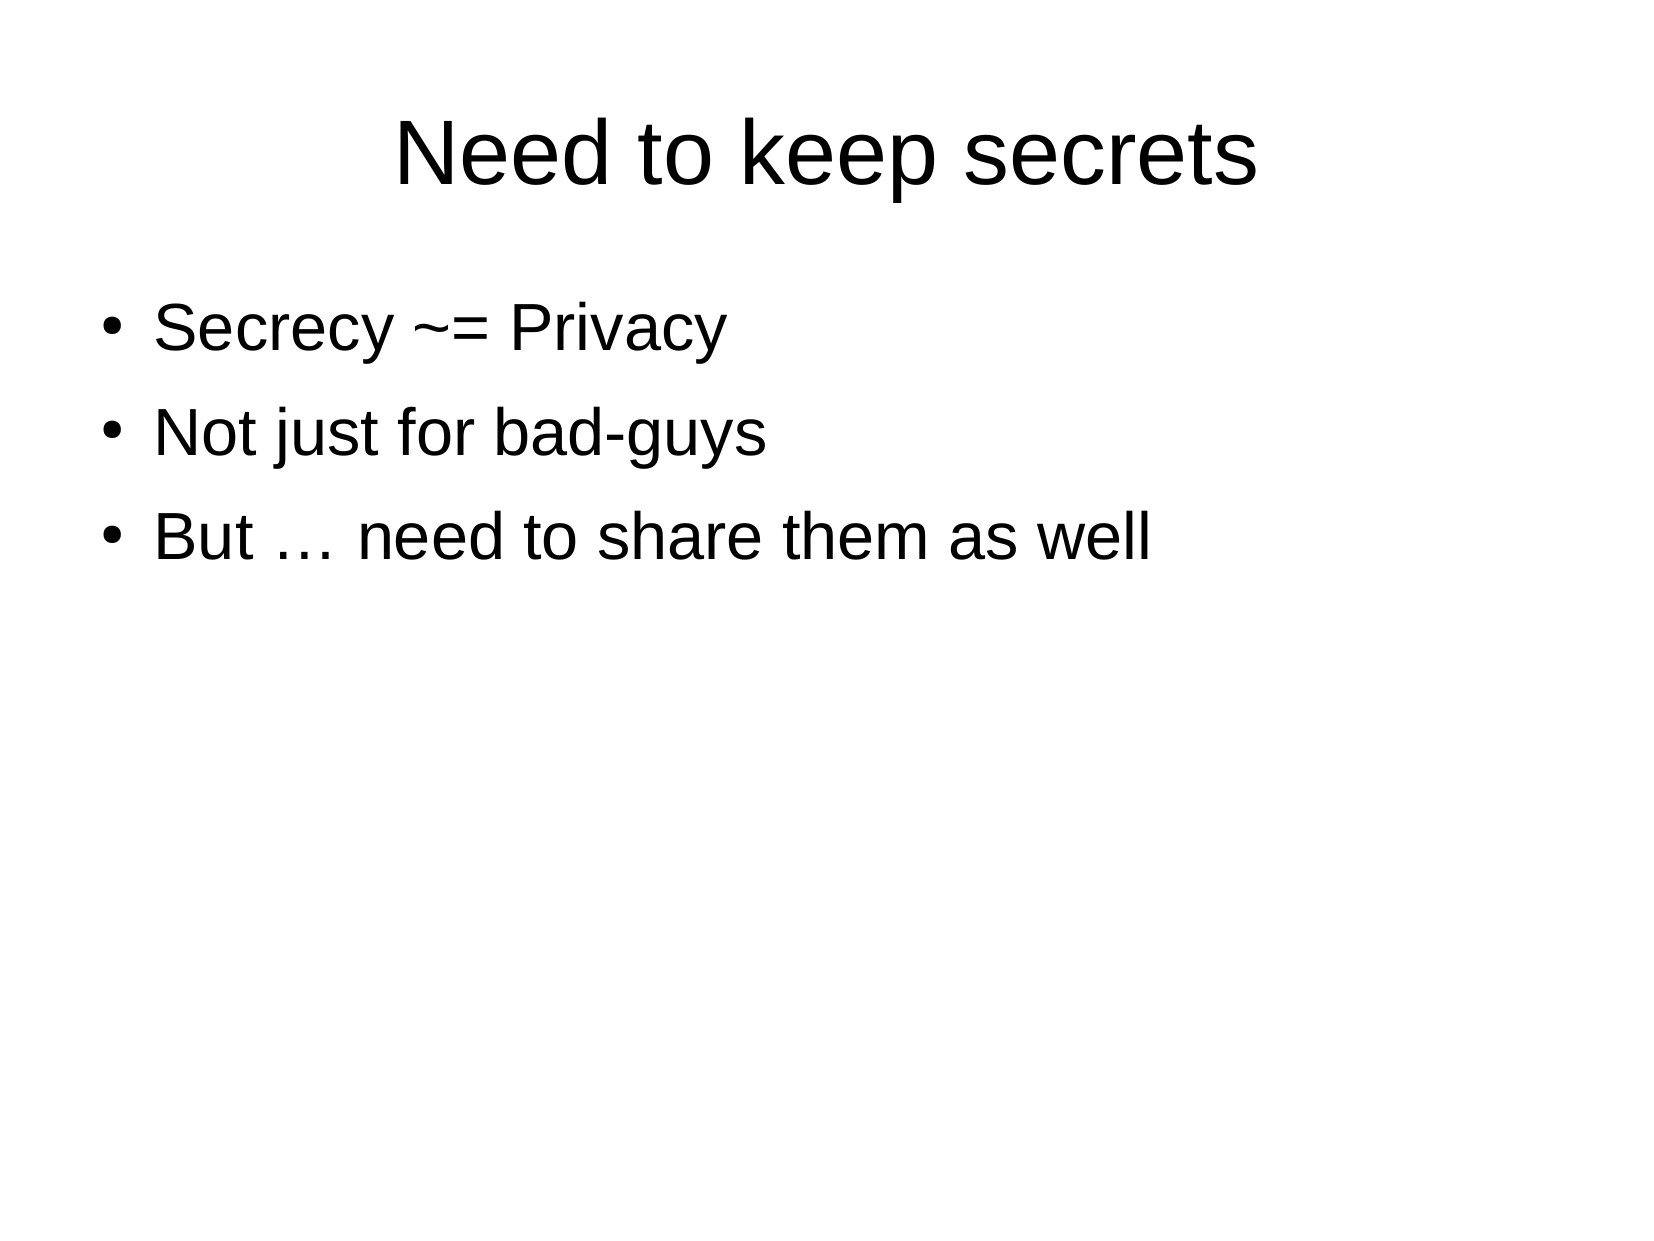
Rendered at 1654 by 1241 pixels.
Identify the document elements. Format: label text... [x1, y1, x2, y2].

list Secrecy ~= Privacy Not just for bad-guys But … need to share them as well [82, 290, 1571, 1109]
title Need to keep secrets [82, 49, 1571, 257]
